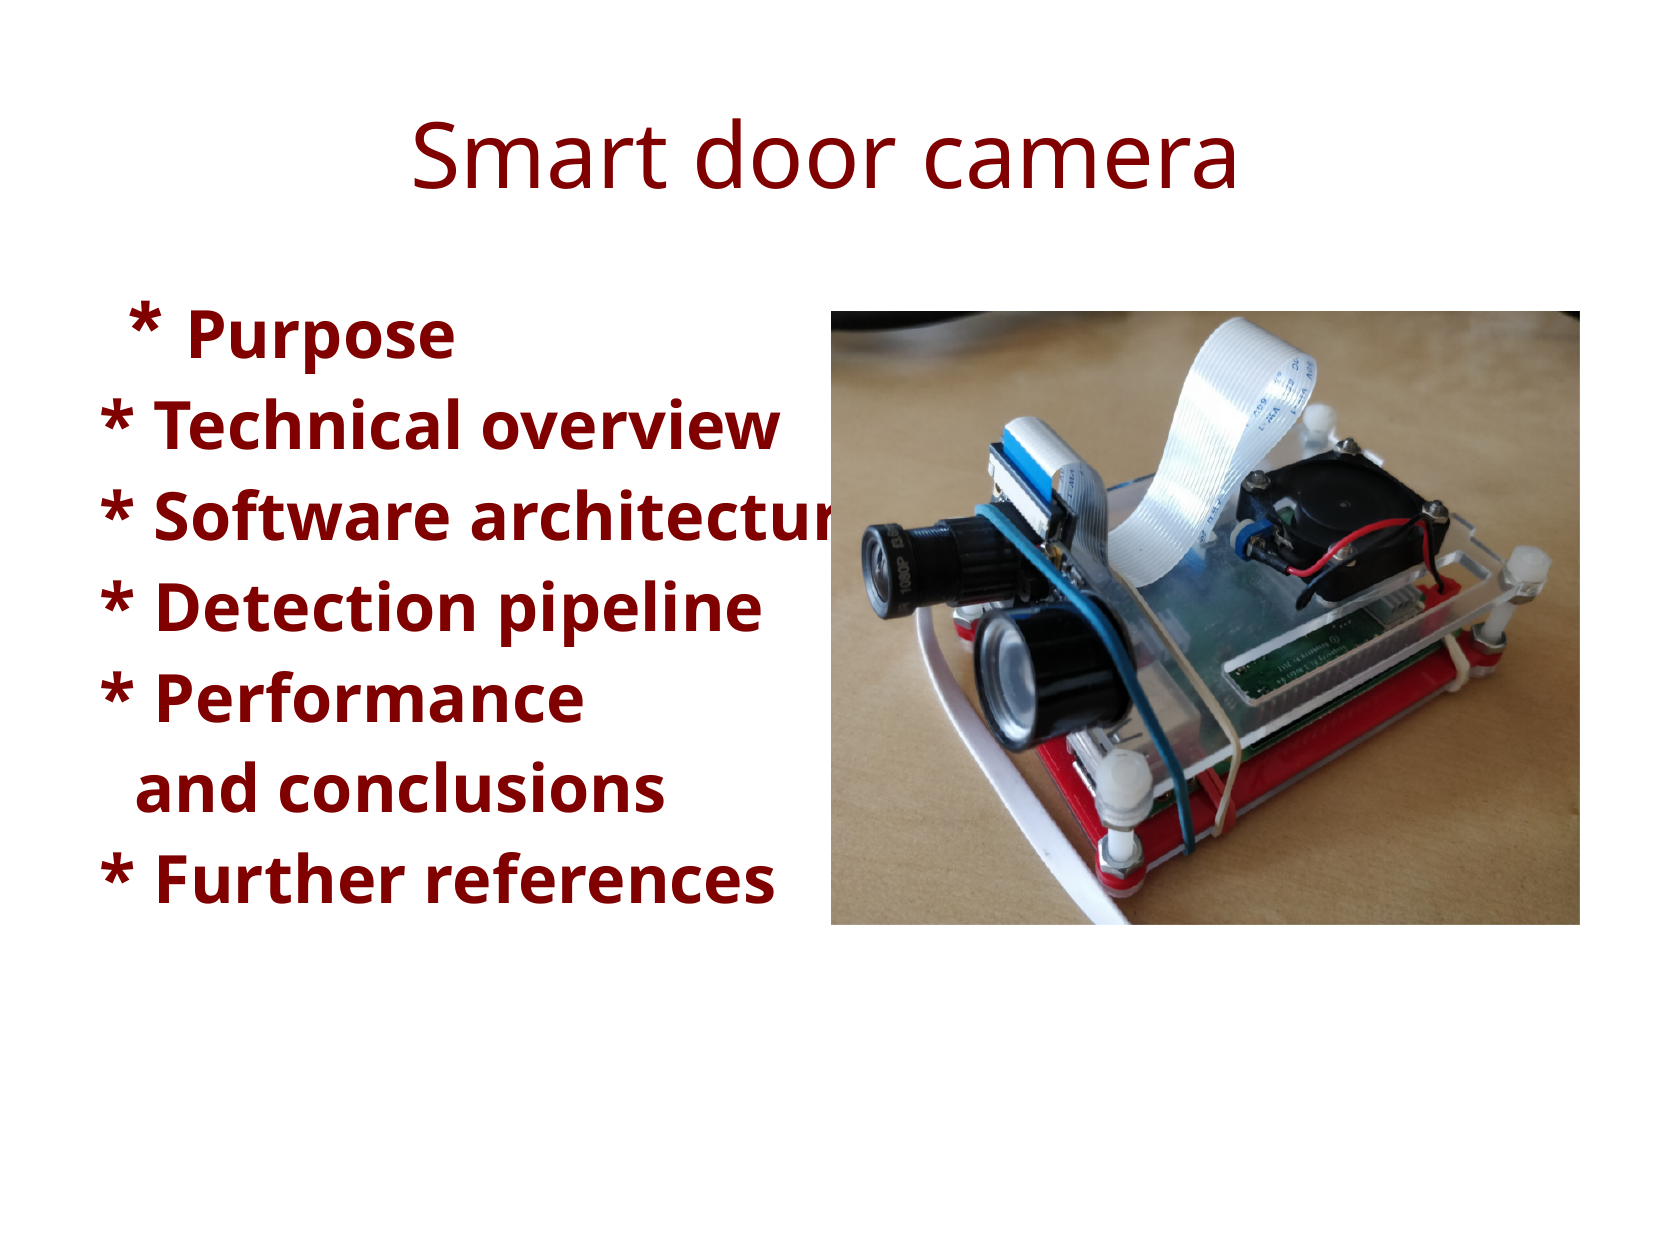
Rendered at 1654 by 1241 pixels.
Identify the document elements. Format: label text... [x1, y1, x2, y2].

title Smart door camera [82, 49, 1571, 231]
picture [831, 311, 1583, 927]
subtitle * Purpose * Technical overview * Software architecture * Detection pipeline * Performance and conclusions * Further references [82, 231, 1571, 1069]
